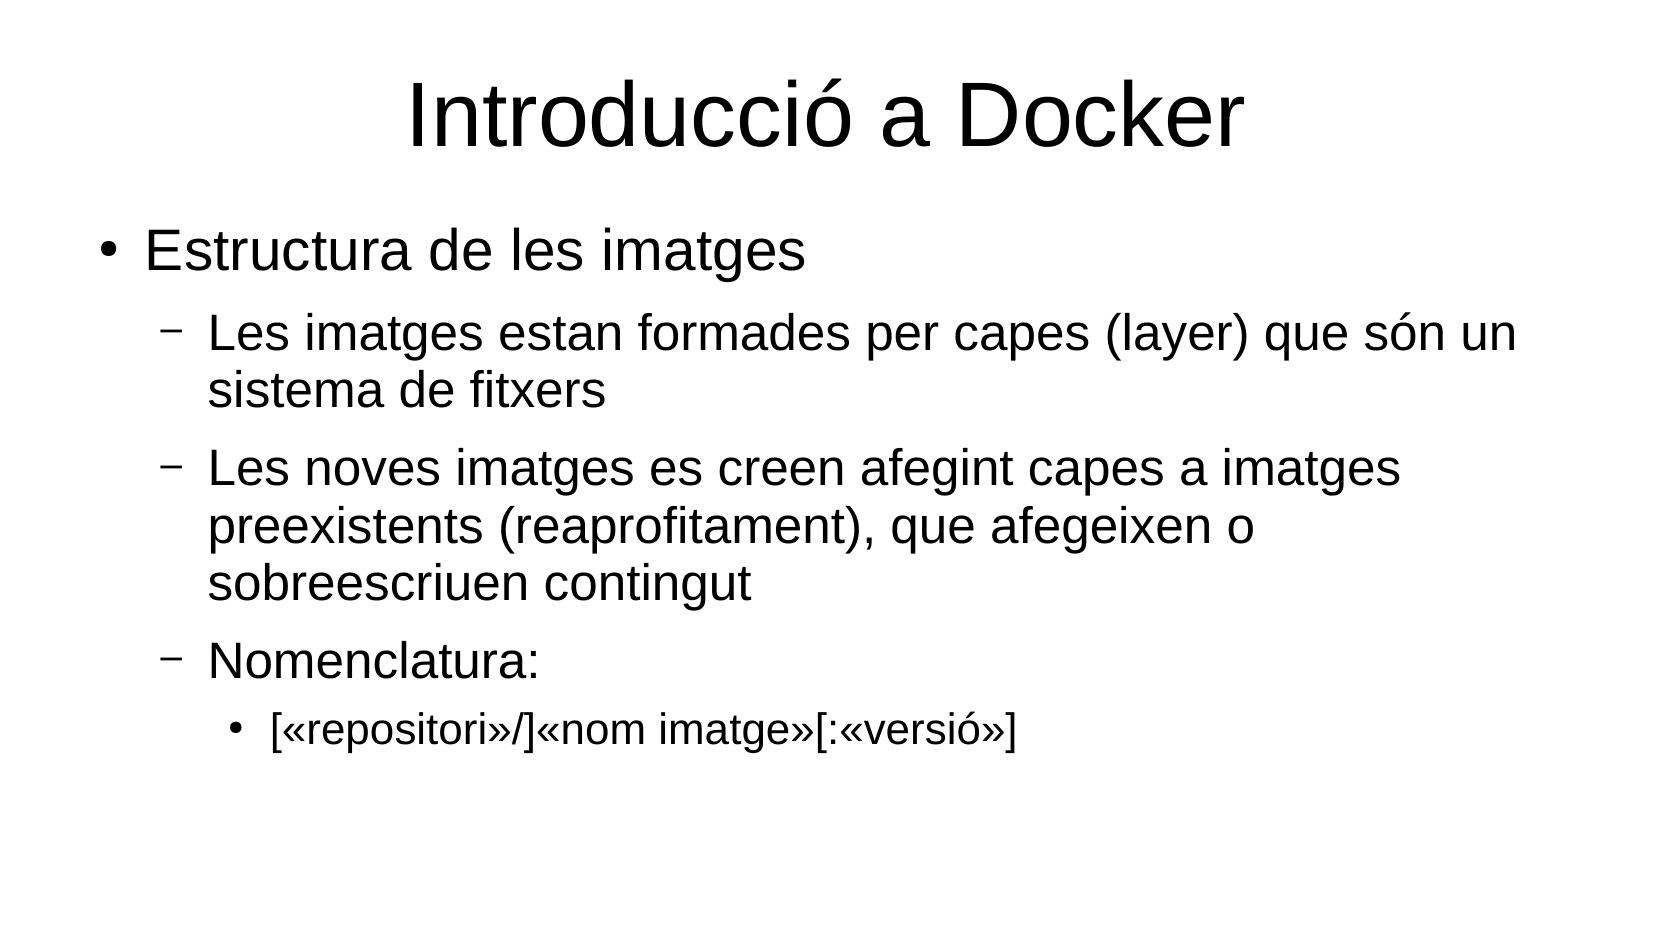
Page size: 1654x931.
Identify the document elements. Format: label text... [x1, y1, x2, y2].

title Introducció a Docker [82, 37, 1571, 193]
list Estructura de les imatges Les imatges estan formades per capes (layer) que són un sistema de fitxers Les noves imatges es creen afegint capes a imatges preexistents (reaprofitament), que afegeixen o sobreescriuen contingut Nomenclatura: [«repositori»/]«nom imatge»[:«versió»] [82, 217, 1571, 758]
